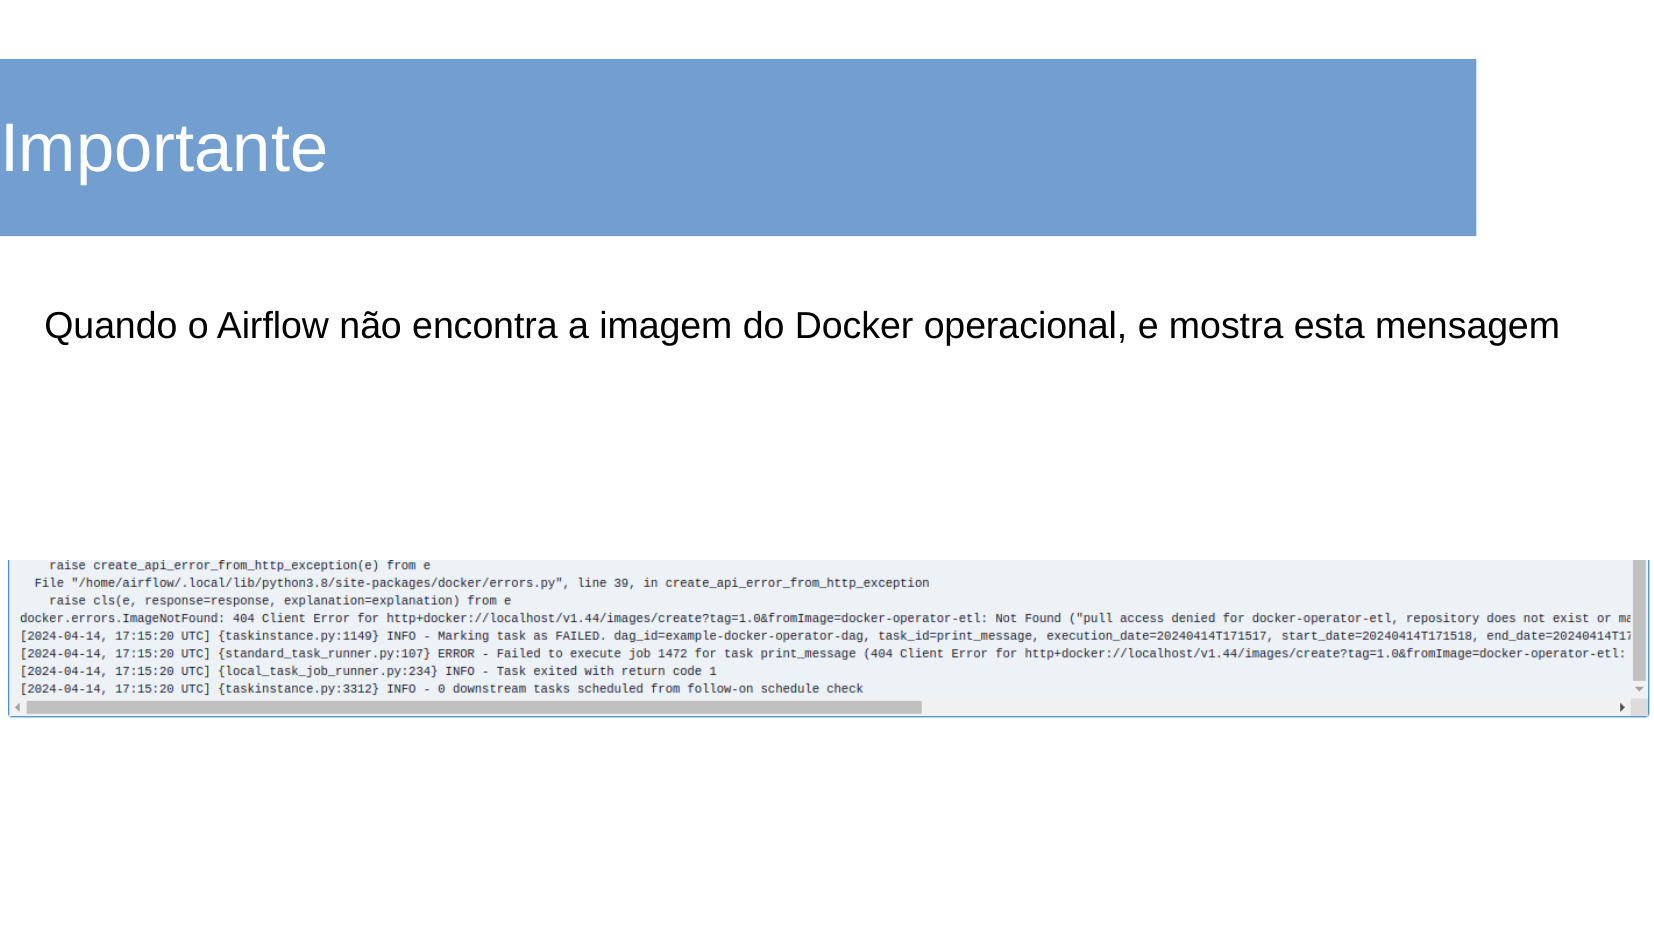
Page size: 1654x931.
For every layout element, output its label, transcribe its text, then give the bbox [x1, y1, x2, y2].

picture [0, 560, 1654, 728]
title Importante [0, 59, 1477, 237]
text_box Quando o Airflow não encontra a imagem do Docker operacional, e mostra esta mensagem [29, 297, 1576, 439]
